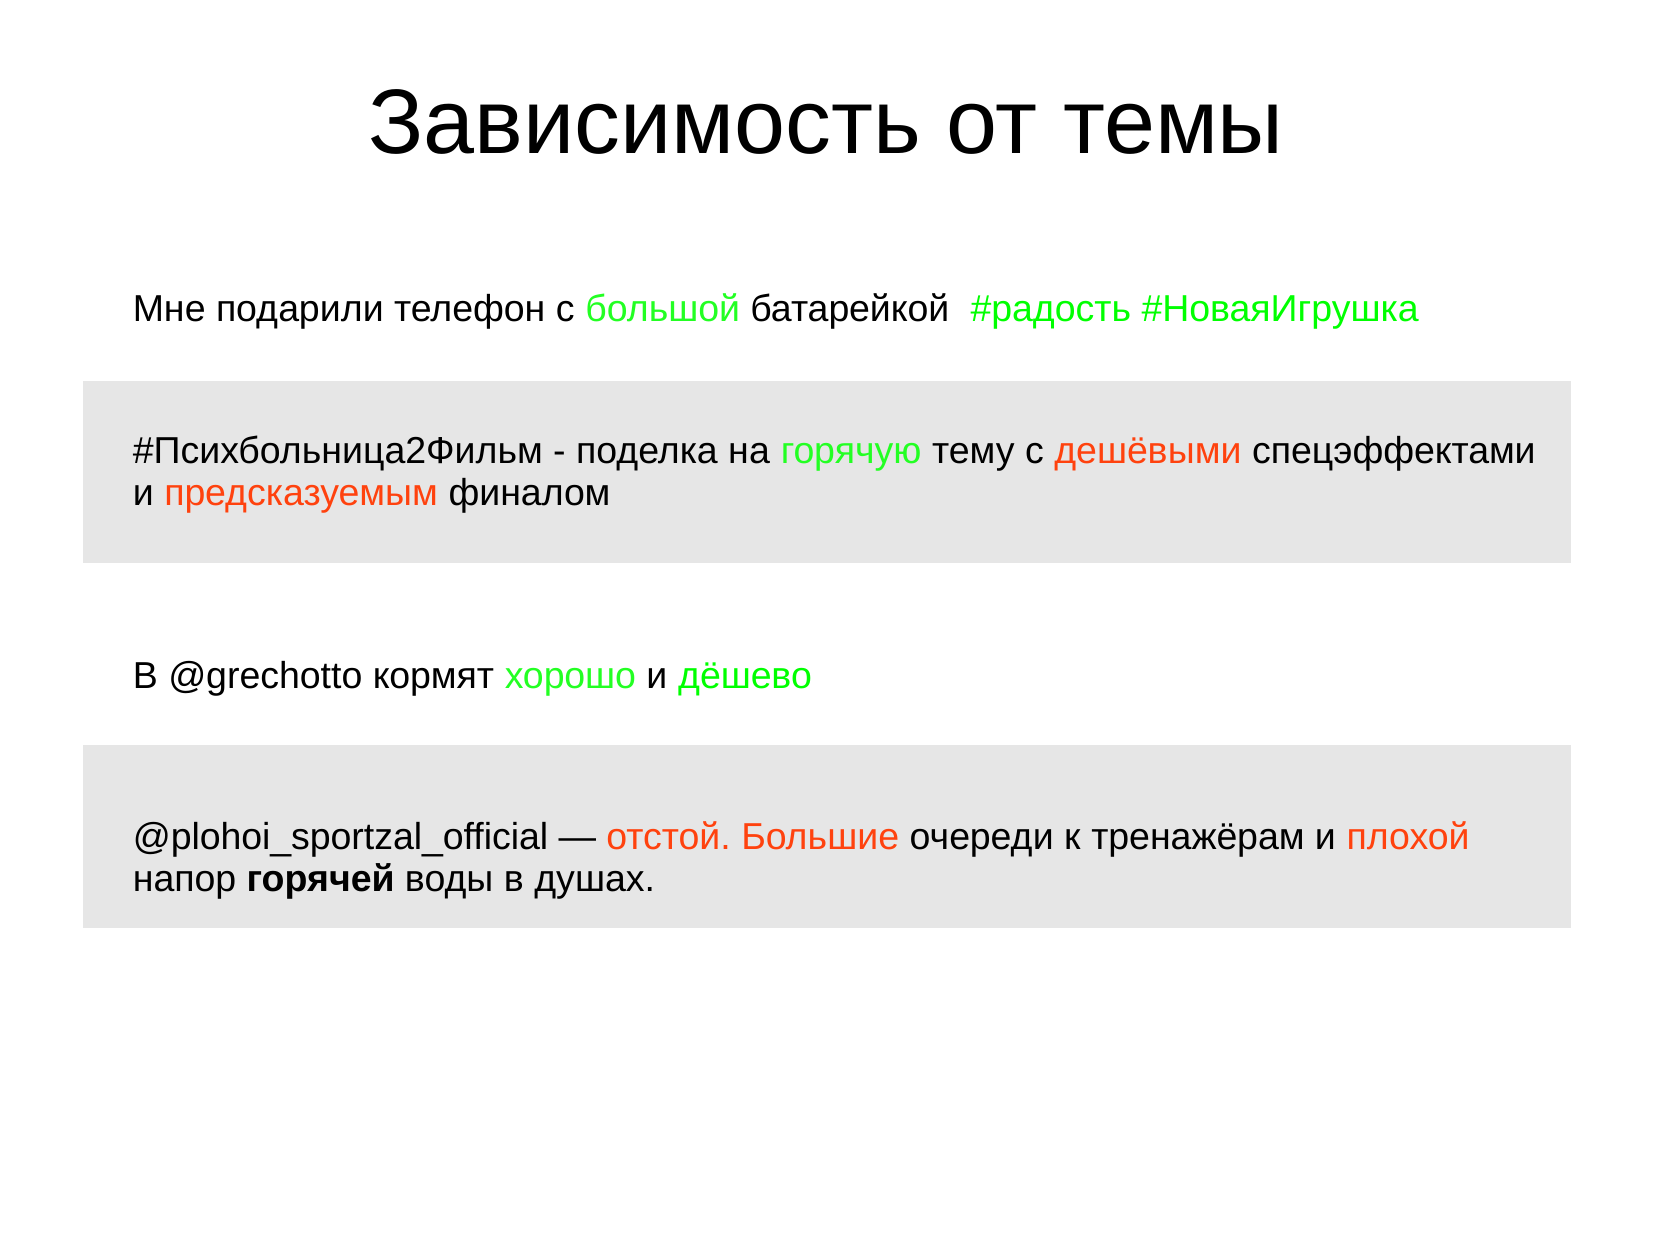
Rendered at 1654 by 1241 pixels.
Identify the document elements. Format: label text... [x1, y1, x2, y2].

table_cell В @grechotto кормят хорошо и дёшево [83, 563, 1571, 745]
table_cell #Психбольница2Фильм - поделка на горячую тему с дешёвыми спецэффектами и предсказуемым финалом [83, 381, 1571, 563]
title Зависимость от темы [82, 49, 1571, 196]
table_cell @plohoi_sportzal_official — отстой. Большие очереди к тренажёрам и плохой напор горячей воды в душах. [83, 745, 1571, 928]
table_cell [83, 928, 1571, 1110]
table_header Мне подарили телефон с большой батарейкой #радость #НоваяИгрушка [83, 193, 1571, 381]
